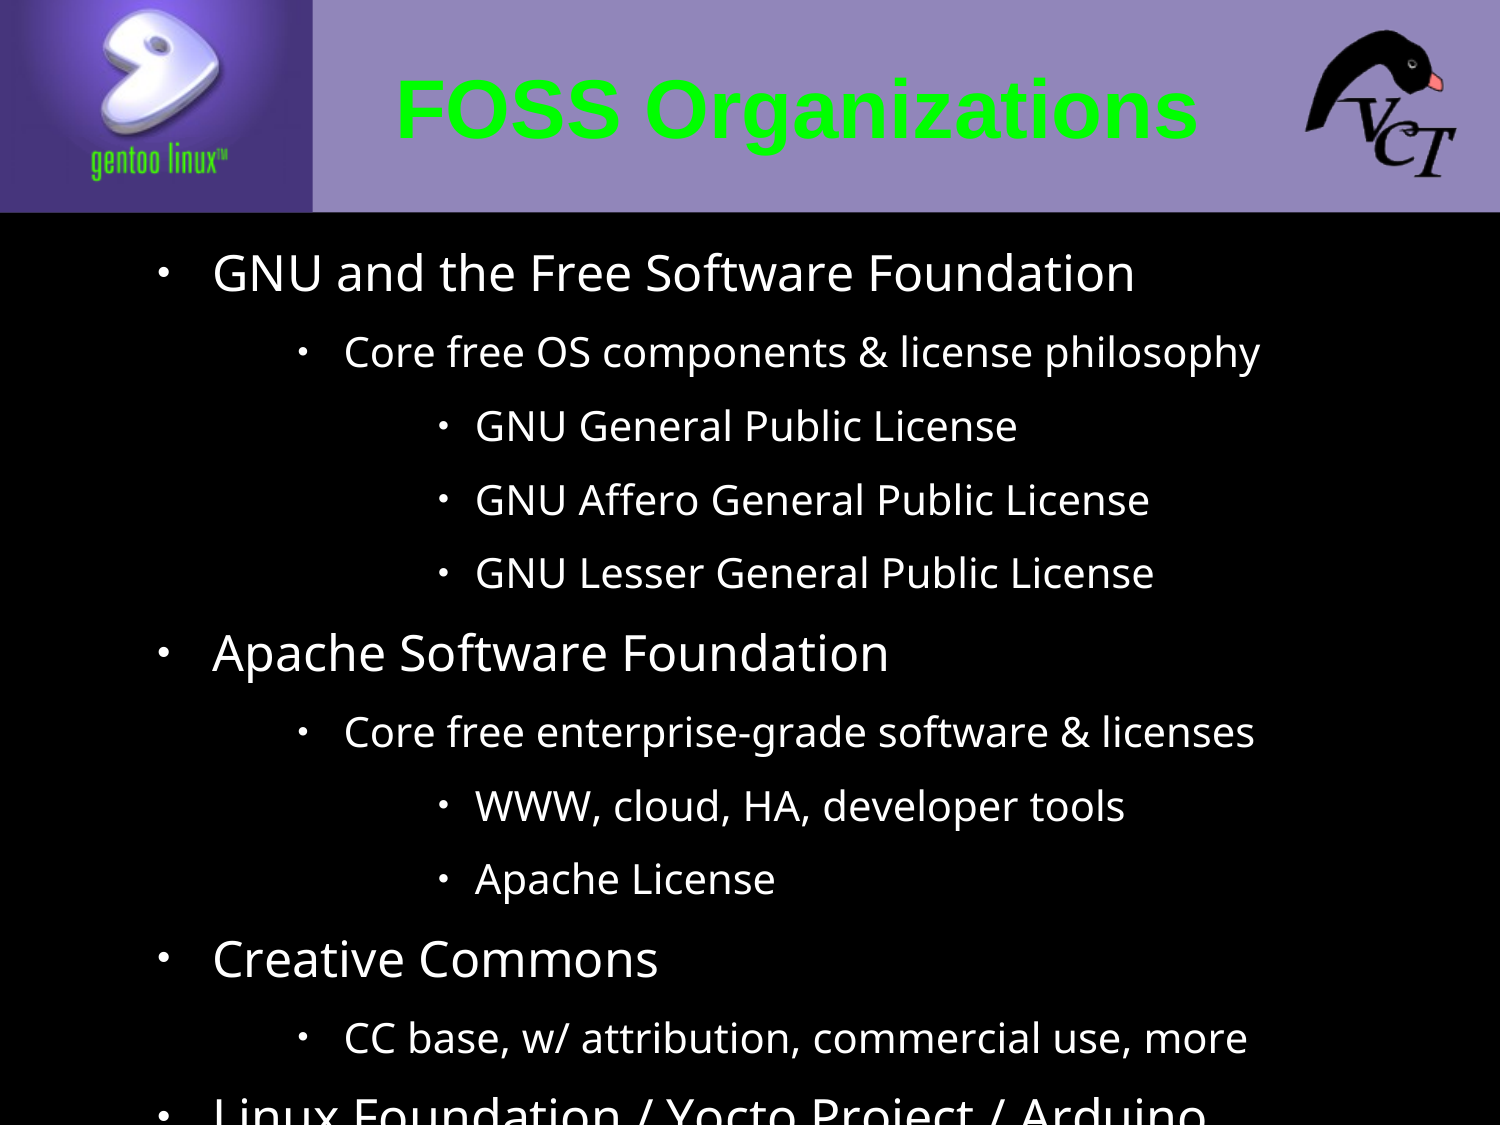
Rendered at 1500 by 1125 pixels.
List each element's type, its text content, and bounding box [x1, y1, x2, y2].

list GNU and the Free Software Foundation Core free OS components & license philosophy GNU General Public License GNU Affero General Public License GNU Lesser General Public License Apache Software Foundation Core free enterprise-grade software & licenses WWW, cloud, HA, developer tools Apache License Creative Commons CC base, w/ attribution, commercial use, more Linux Foundation / Yocto Project / Arduino [99, 238, 1388, 1099]
title FOSS Organizations [324, 12, 1271, 201]
picture [1292, 21, 1471, 189]
picture [0, 0, 302, 184]
